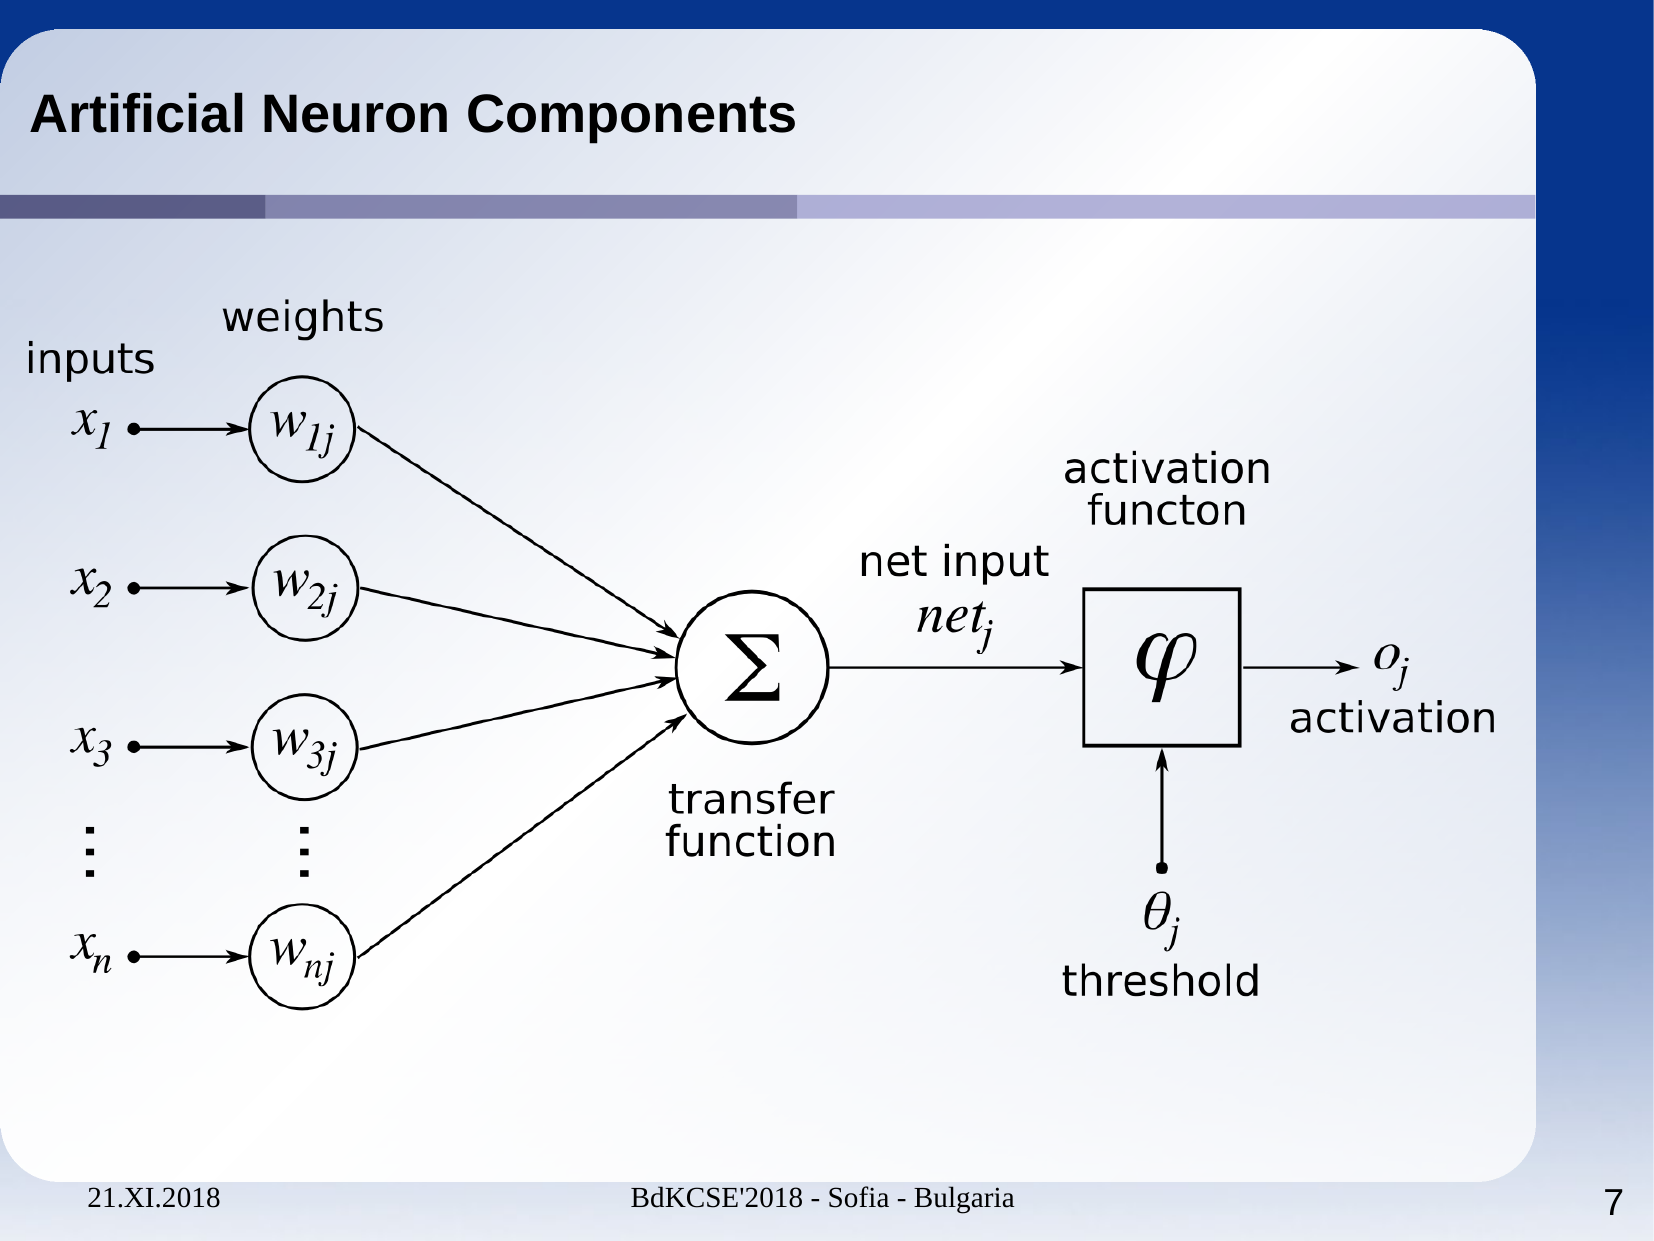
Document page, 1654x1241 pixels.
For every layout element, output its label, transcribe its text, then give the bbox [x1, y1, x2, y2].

picture [2, 289, 1534, 1017]
picture [0, 0, 1654, 1241]
title Artificial Neuron Components [29, 49, 1506, 178]
